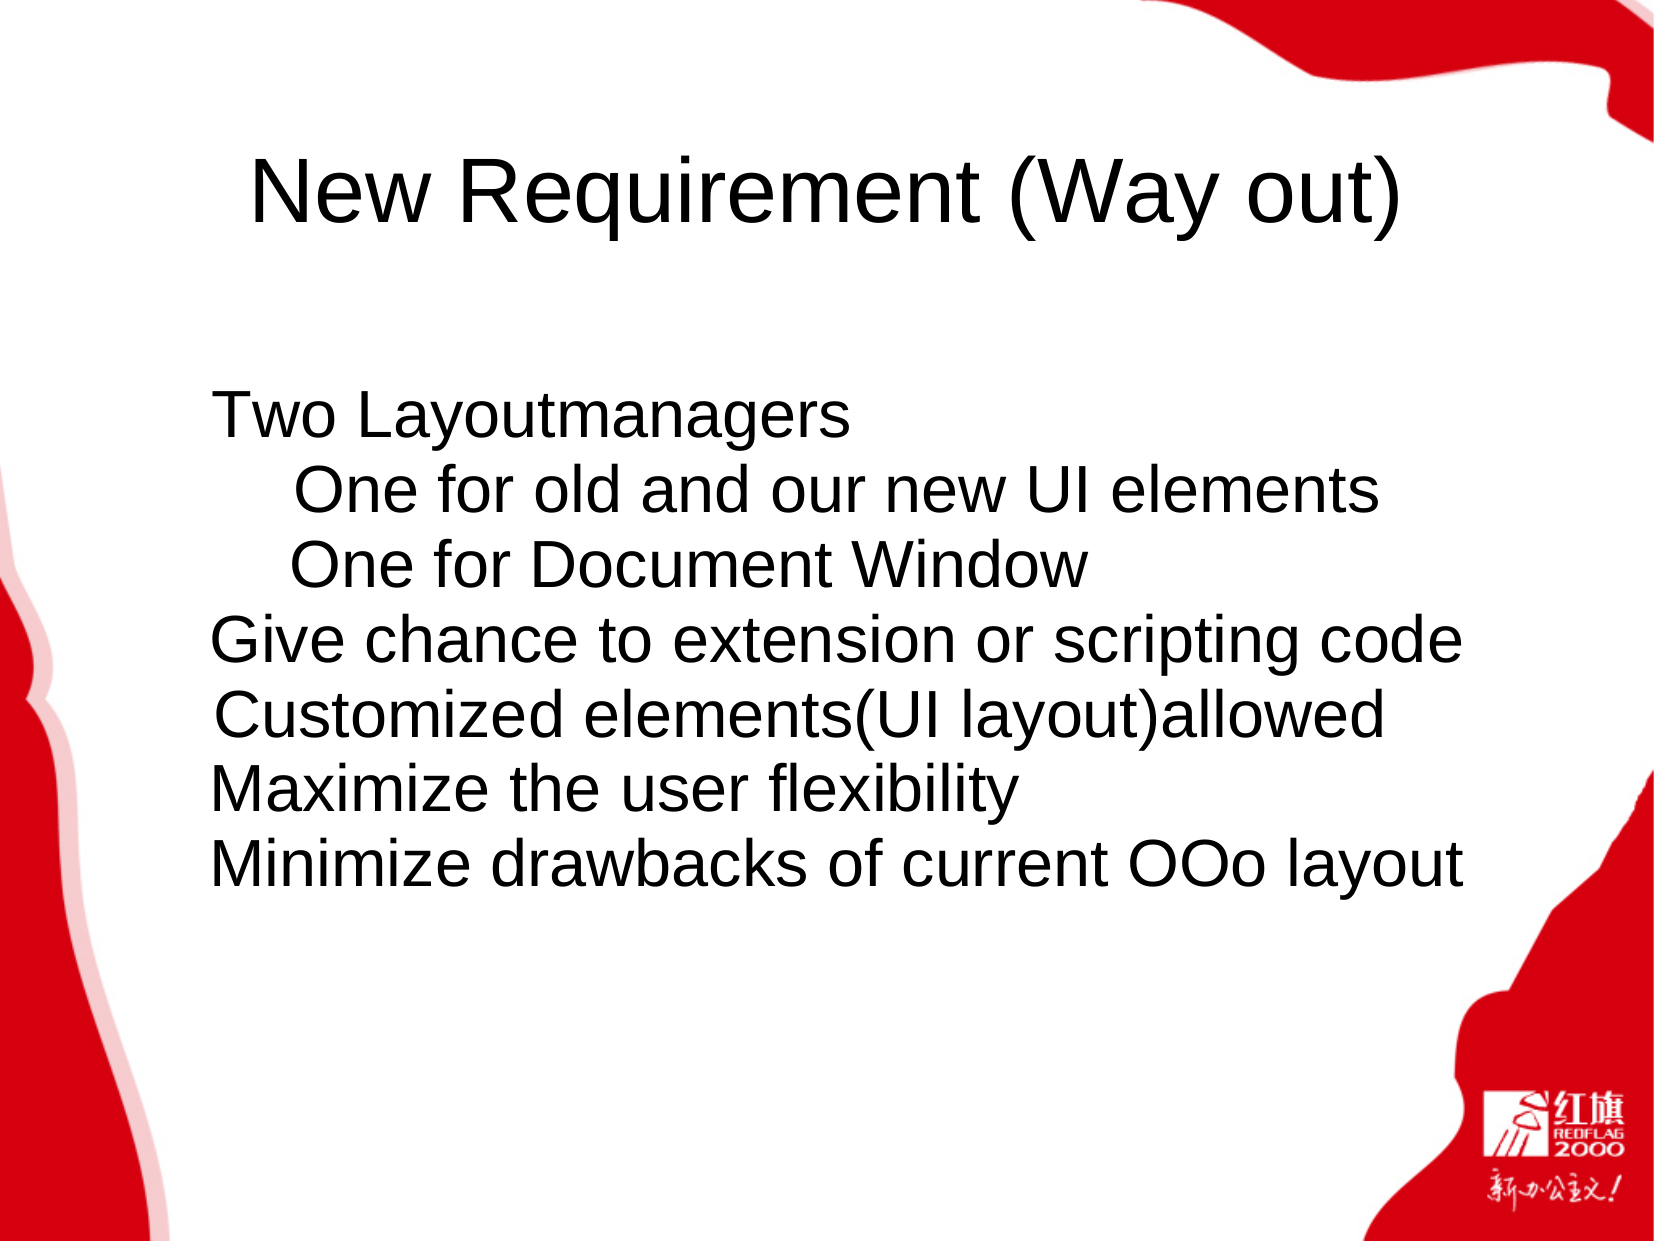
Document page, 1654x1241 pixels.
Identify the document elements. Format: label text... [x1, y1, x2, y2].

subtitle Two Layoutmanagers One for old and our new UI elements One for Document Window Give chance to extension or scripting code Customized elements(UI layout)allowed Maximize the user flexibility Minimize drawbacks of current OOo layout [82, 177, 1571, 1102]
title New Requirement (Way out) [82, 56, 1571, 177]
picture [0, 0, 1654, 1241]
